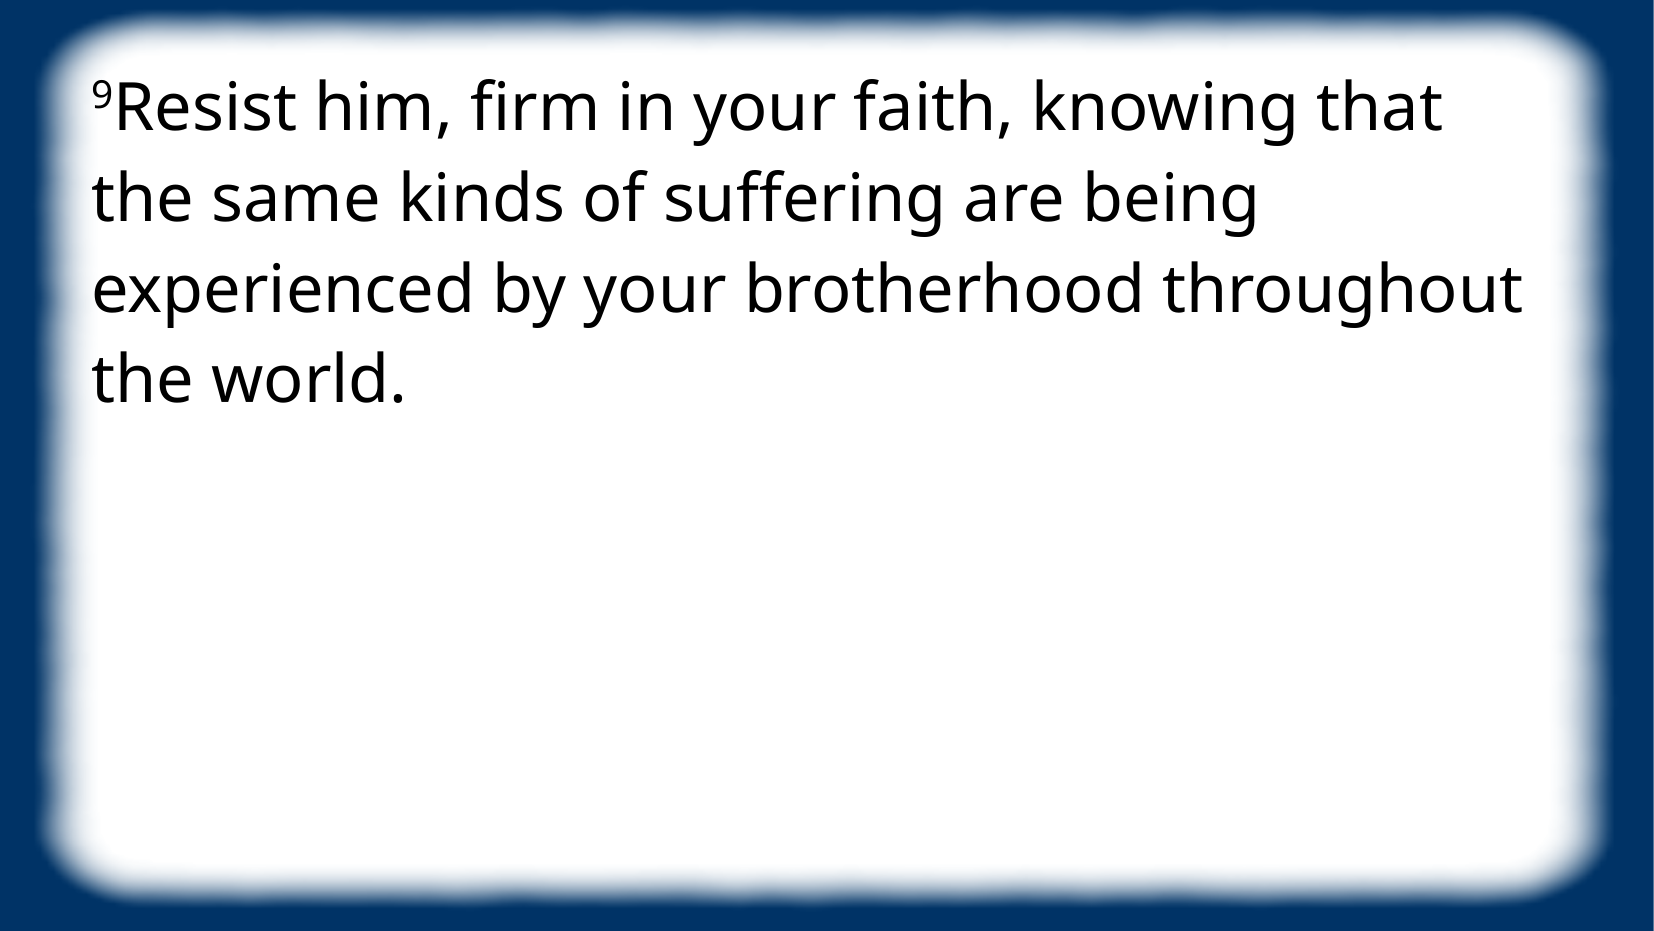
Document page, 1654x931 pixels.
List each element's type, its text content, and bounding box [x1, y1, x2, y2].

picture [0, 0, 1654, 931]
text_box 9Resist him, firm in your faith, knowing that the same kinds of suffering are being experienced by your brotherhood throughout the world. [76, 51, 1576, 361]
